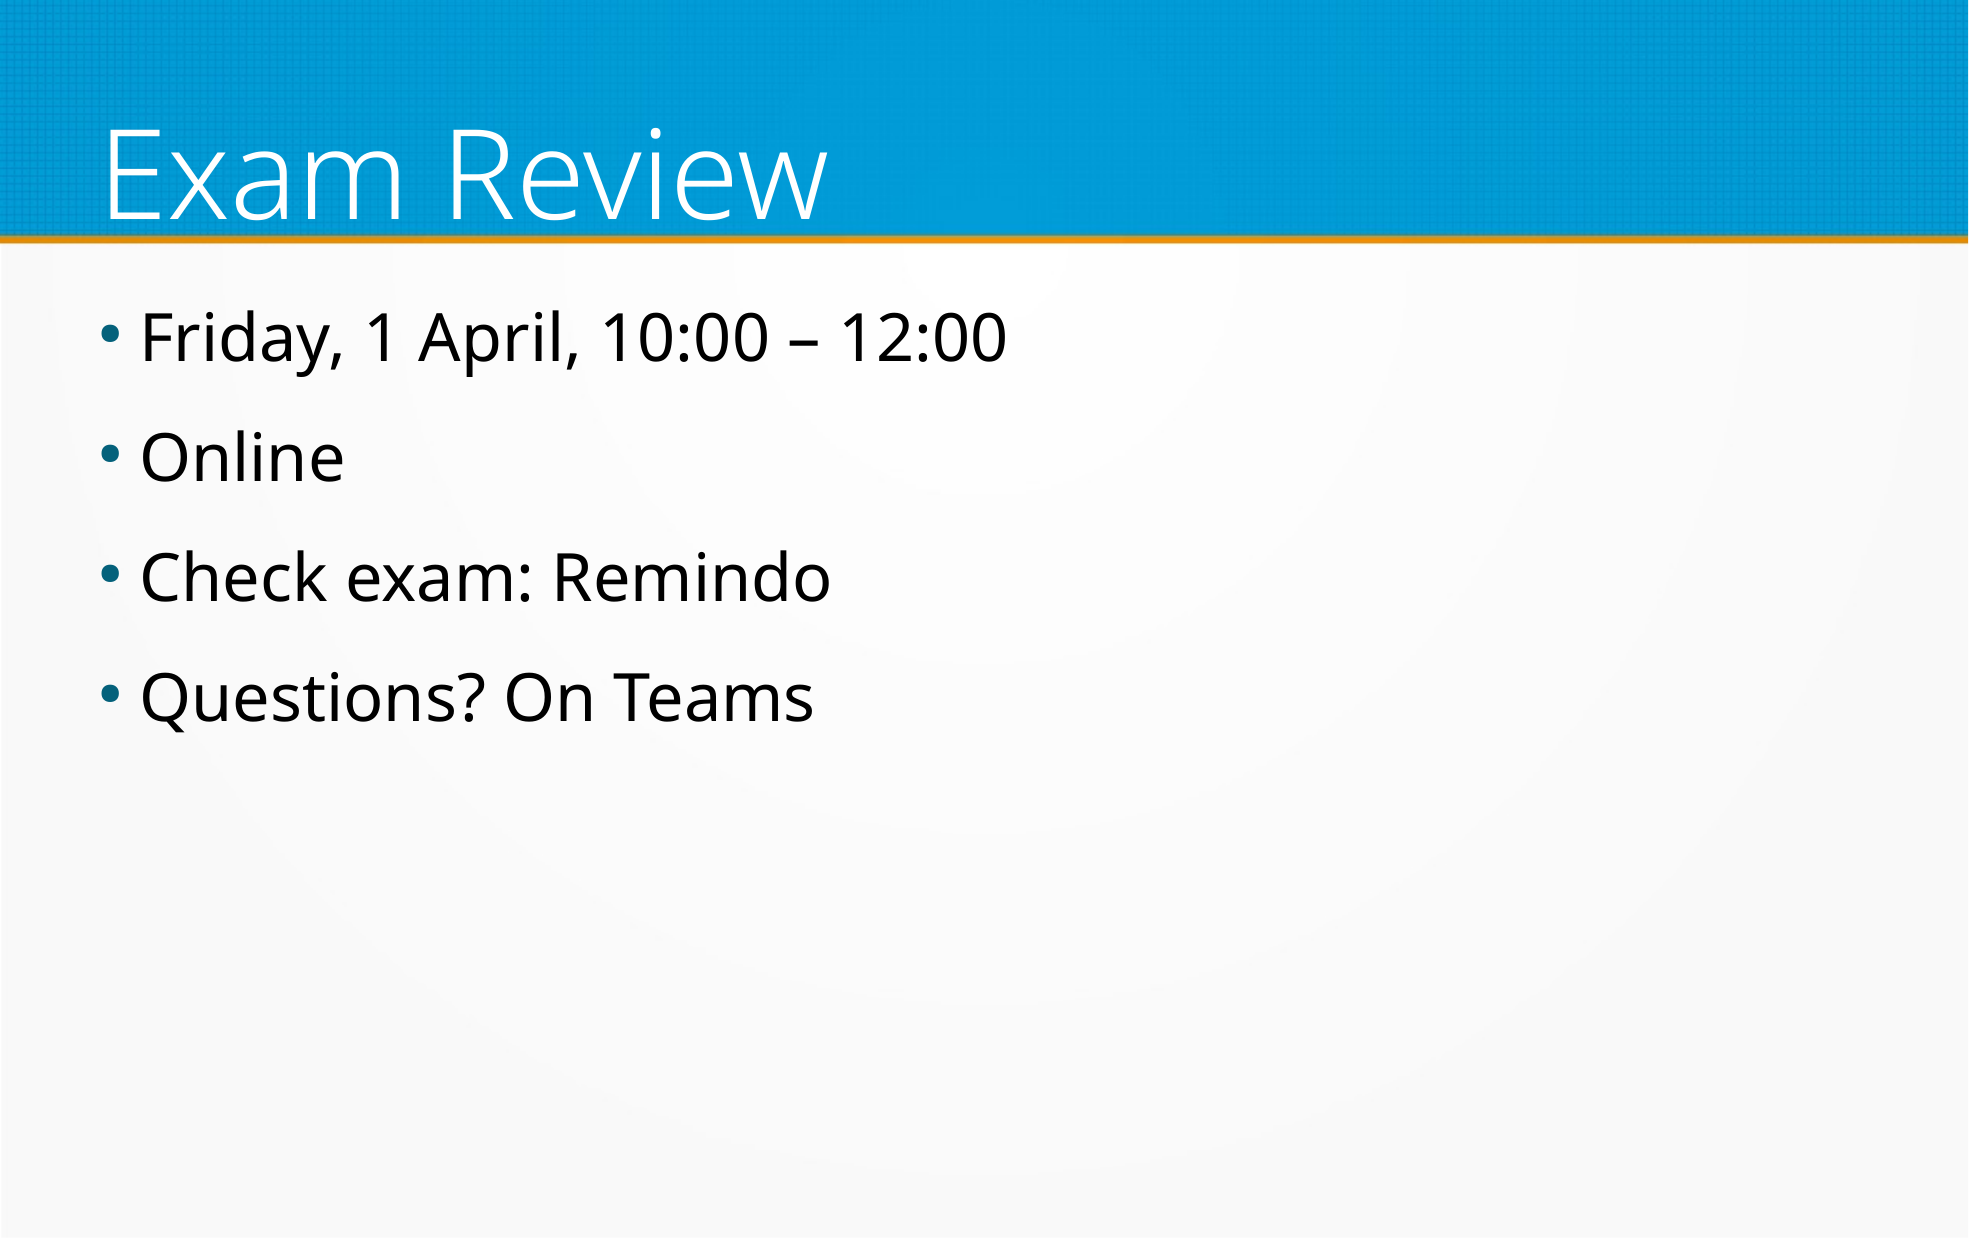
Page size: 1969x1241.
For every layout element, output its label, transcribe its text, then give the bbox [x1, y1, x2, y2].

picture [0, 233, 1969, 1241]
list Friday, 1 April, 10:00 – 12:00 Online Check exam: Remindo Questions? On Teams [98, 290, 1870, 1010]
title Exam Review [98, 49, 1870, 257]
